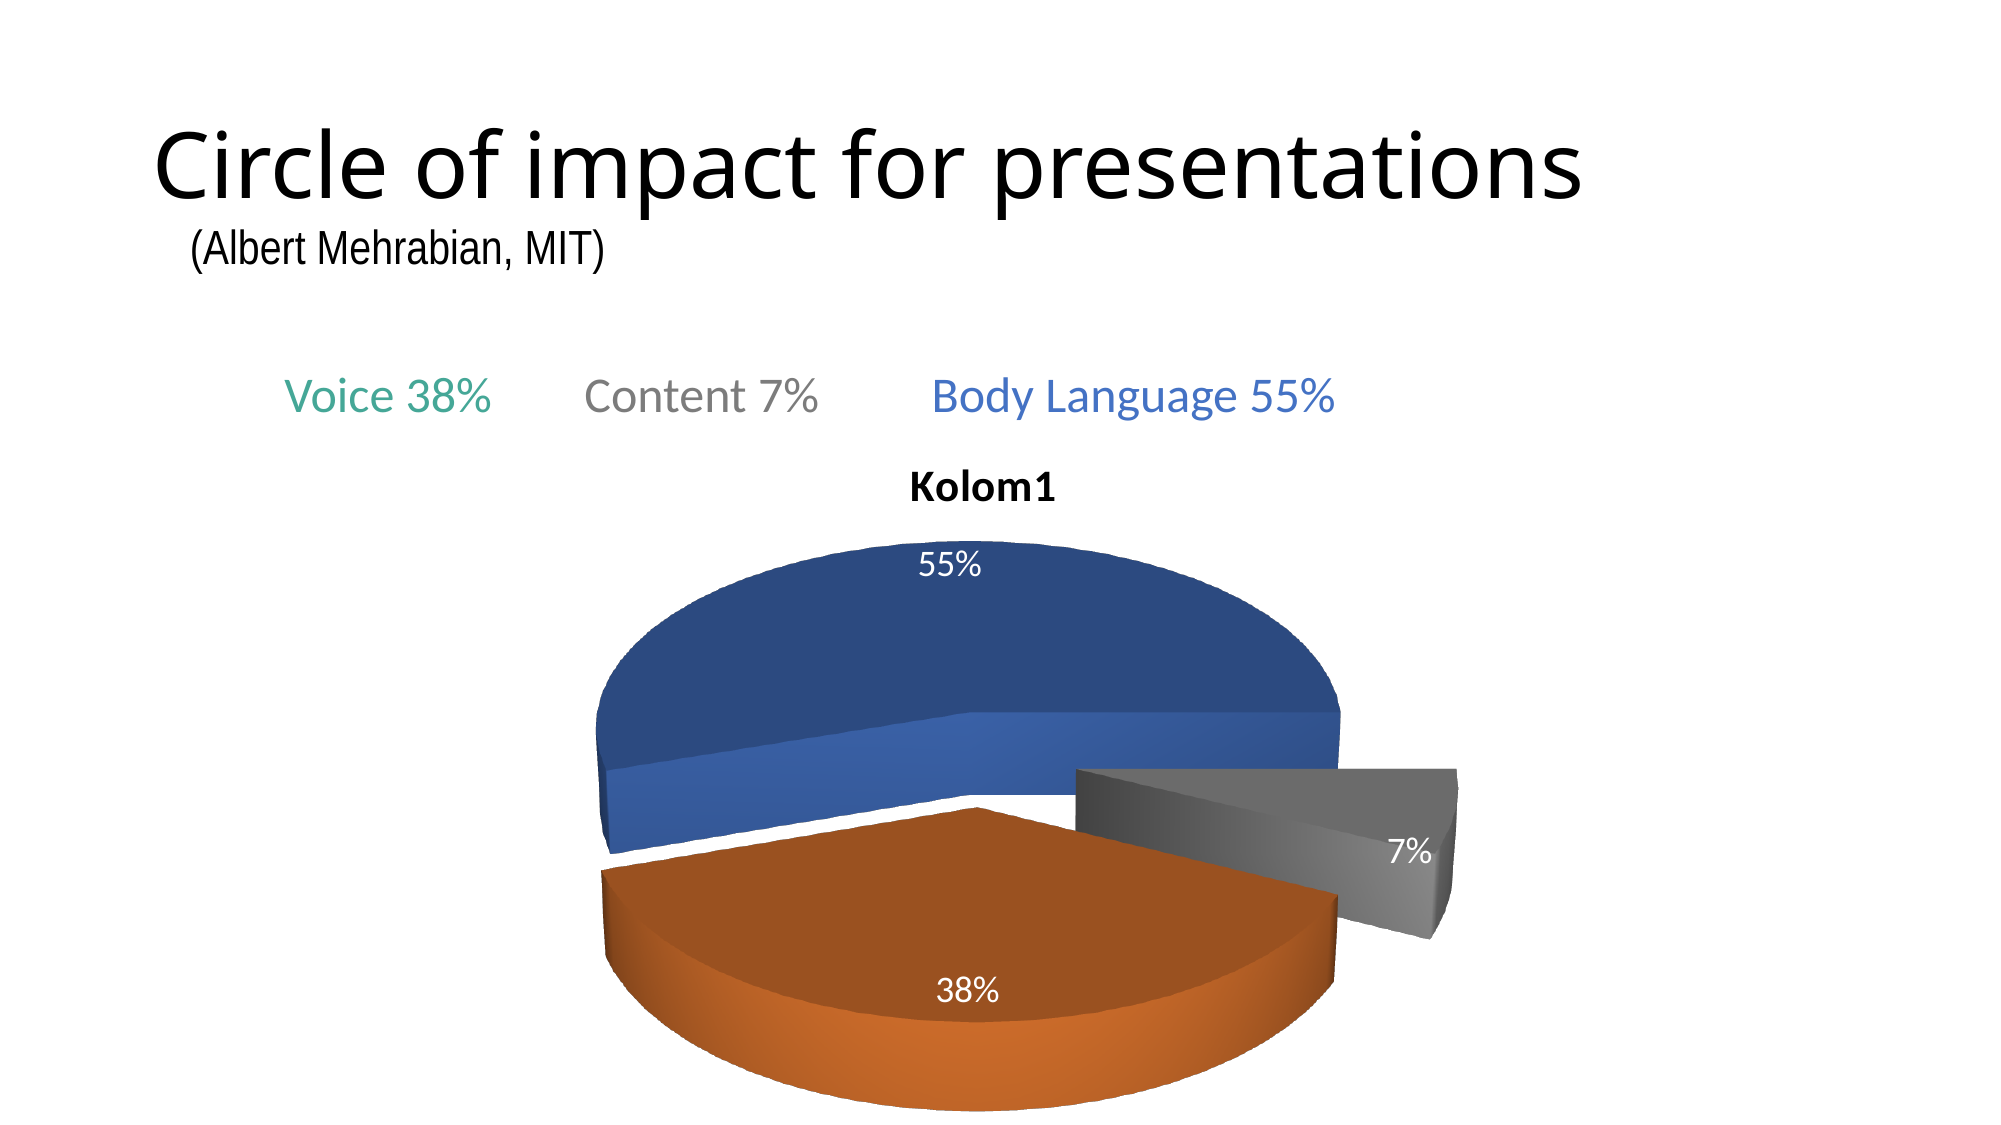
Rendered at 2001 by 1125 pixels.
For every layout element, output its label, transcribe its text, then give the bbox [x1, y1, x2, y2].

chart [381, 493, 1587, 1125]
text_box (Albert Mehrabian, MIT) [174, 98, 1863, 300]
text_box Voice 38% Content 7% Body Language 55% [269, 355, 1634, 493]
title Circle of impact for presentations [137, 59, 1863, 278]
